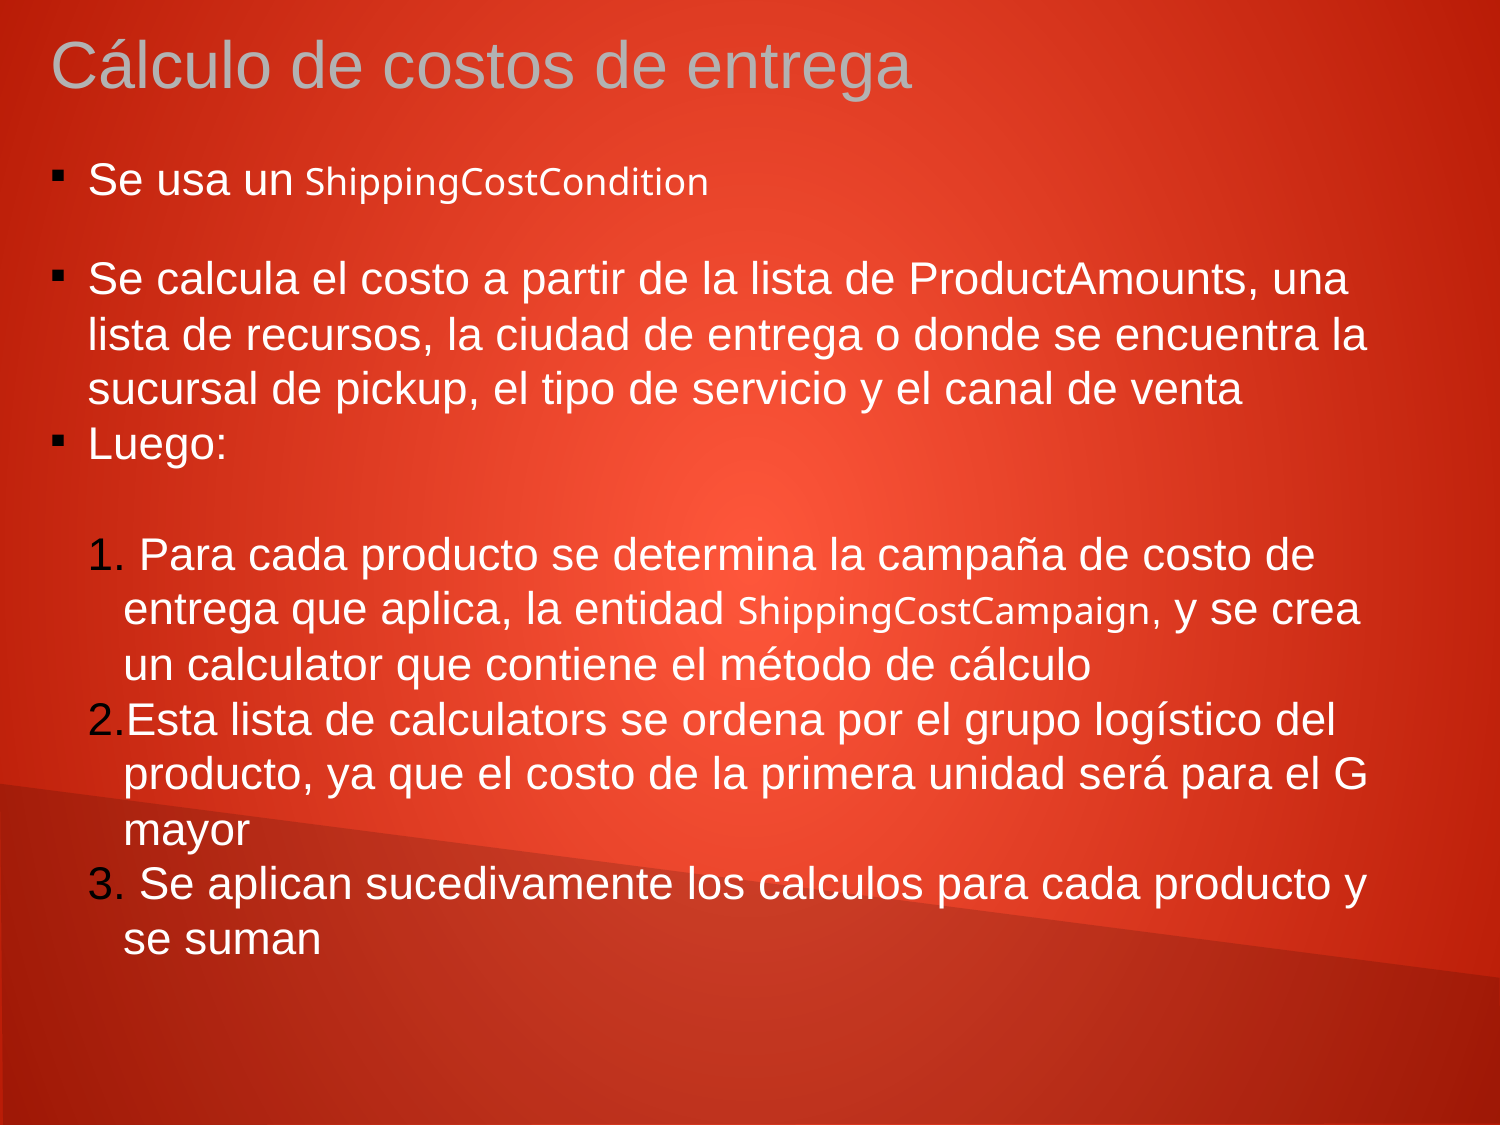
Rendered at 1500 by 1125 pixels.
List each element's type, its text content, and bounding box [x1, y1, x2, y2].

text_box Cálculo de costos de entrega [35, 11, 1386, 112]
text_box Se usa un ShippingCostCondition Se calcula el costo a partir de la lista de ProductAmounts, una lista de recursos, la ciudad de entrega o donde se encuentra la sucursal de pickup, el tipo de servicio y el canal de venta Luego: Para cada producto se determina la campaña de costo de entrega que aplica, la entidad ShippingCostCampaign, y se crea un calculator que contiene el método de cálculo Esta lista de calculators se ordena por el grupo logístico del producto, ya que el costo de la primera unidad será para el G mayor Se aplican sucedivamente los calculos para cada producto y se suman [37, 141, 1421, 992]
